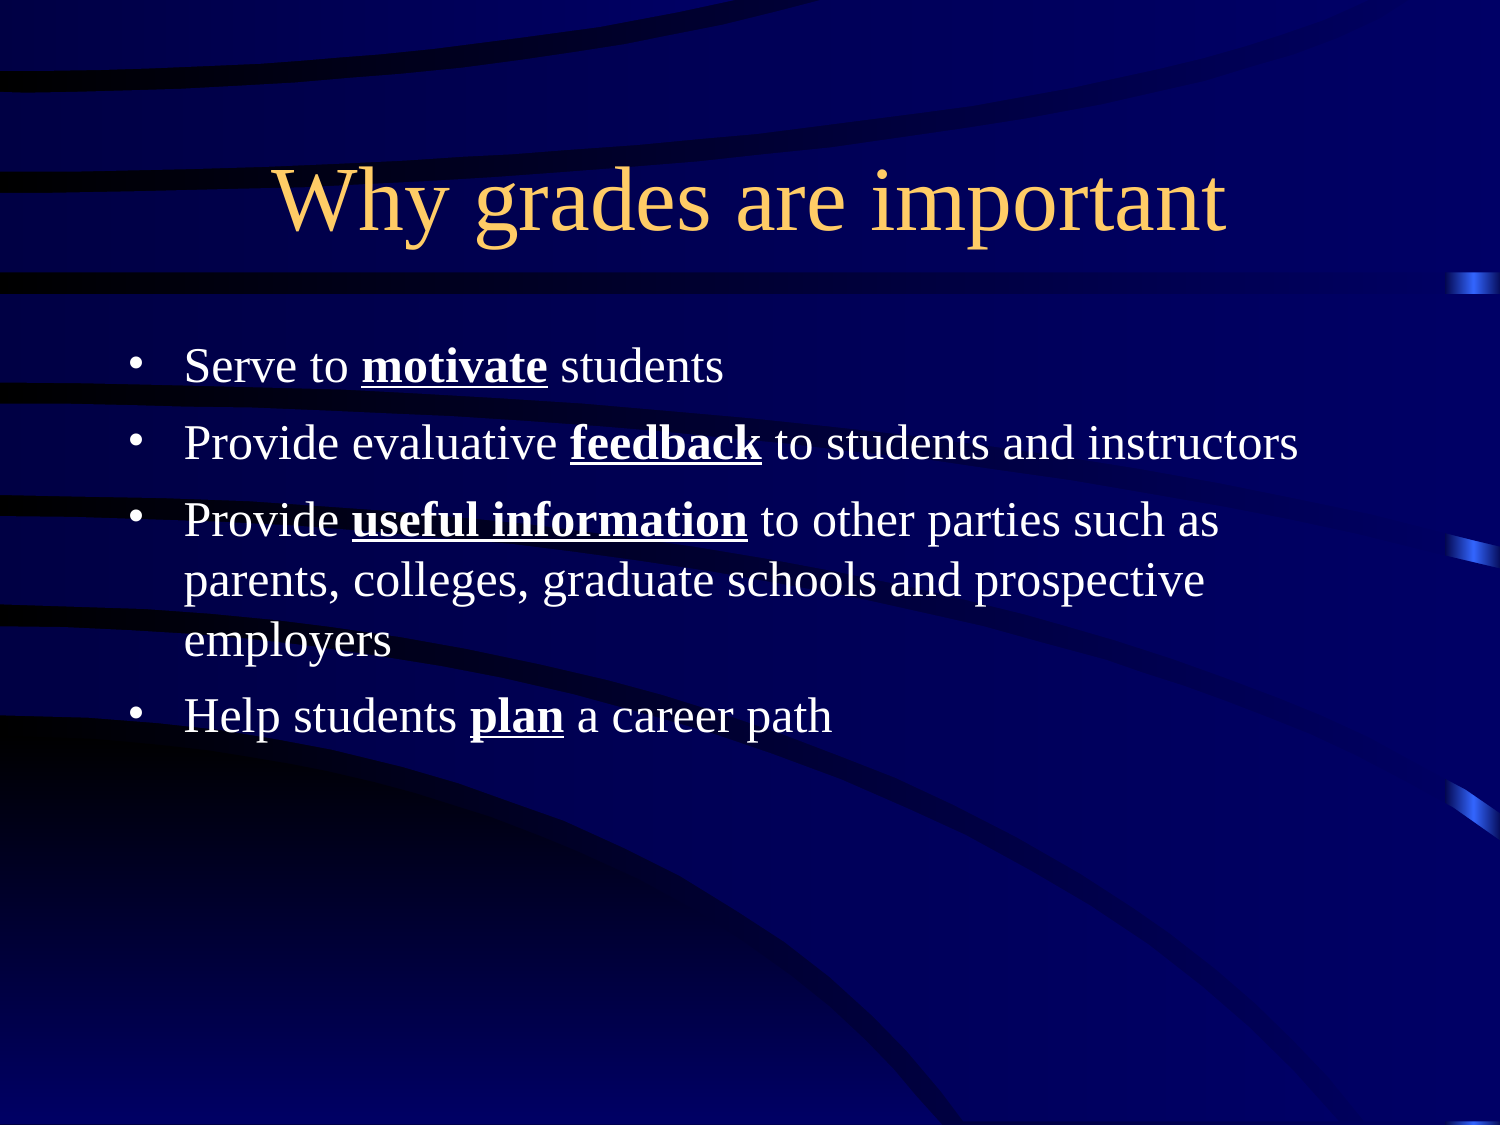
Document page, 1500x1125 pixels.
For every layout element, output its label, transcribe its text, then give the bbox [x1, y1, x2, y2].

list Serve to motivate students Provide evaluative feedback to students and instructors Provide useful information to other parties such as parents, colleges, graduate schools and prospective employers Help students plan a career path [112, 324, 1388, 1000]
title Why grades are important [112, 99, 1388, 288]
